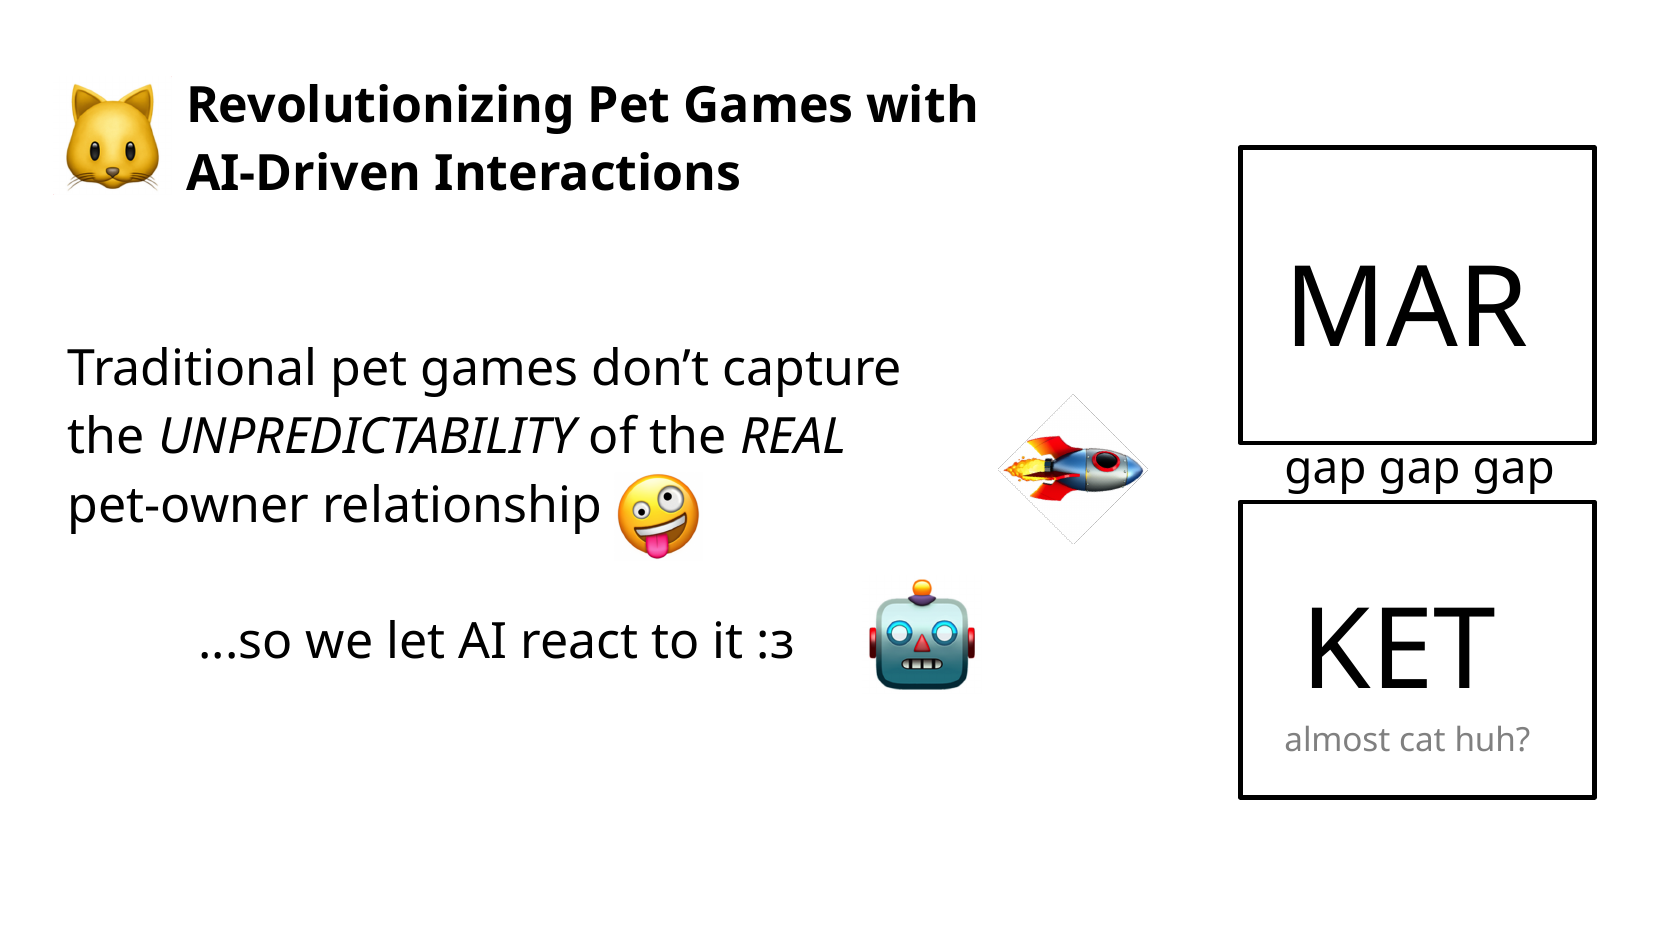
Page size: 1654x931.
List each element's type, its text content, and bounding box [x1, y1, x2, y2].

text_box Traditional pet games don’t capture the UNPREDICTABILITY of the REAL pet-owner relationship [53, 324, 982, 540]
picture [53, 76, 172, 195]
picture [998, 394, 1148, 544]
text_box almost cat huh? [1269, 708, 1578, 790]
text_box ...so we let AI react to it :з [0, 597, 810, 680]
picture [862, 575, 982, 694]
text_box Revolutionizing Pet Games with AI-Driven Interactions [171, 61, 1100, 210]
text_box KET [1286, 561, 1595, 726]
text_box [1240, 501, 1595, 798]
picture [614, 472, 703, 562]
text_box [1240, 147, 1595, 443]
text_box MAR [1269, 219, 1578, 384]
text_box gap gap gap [1269, 427, 1654, 532]
